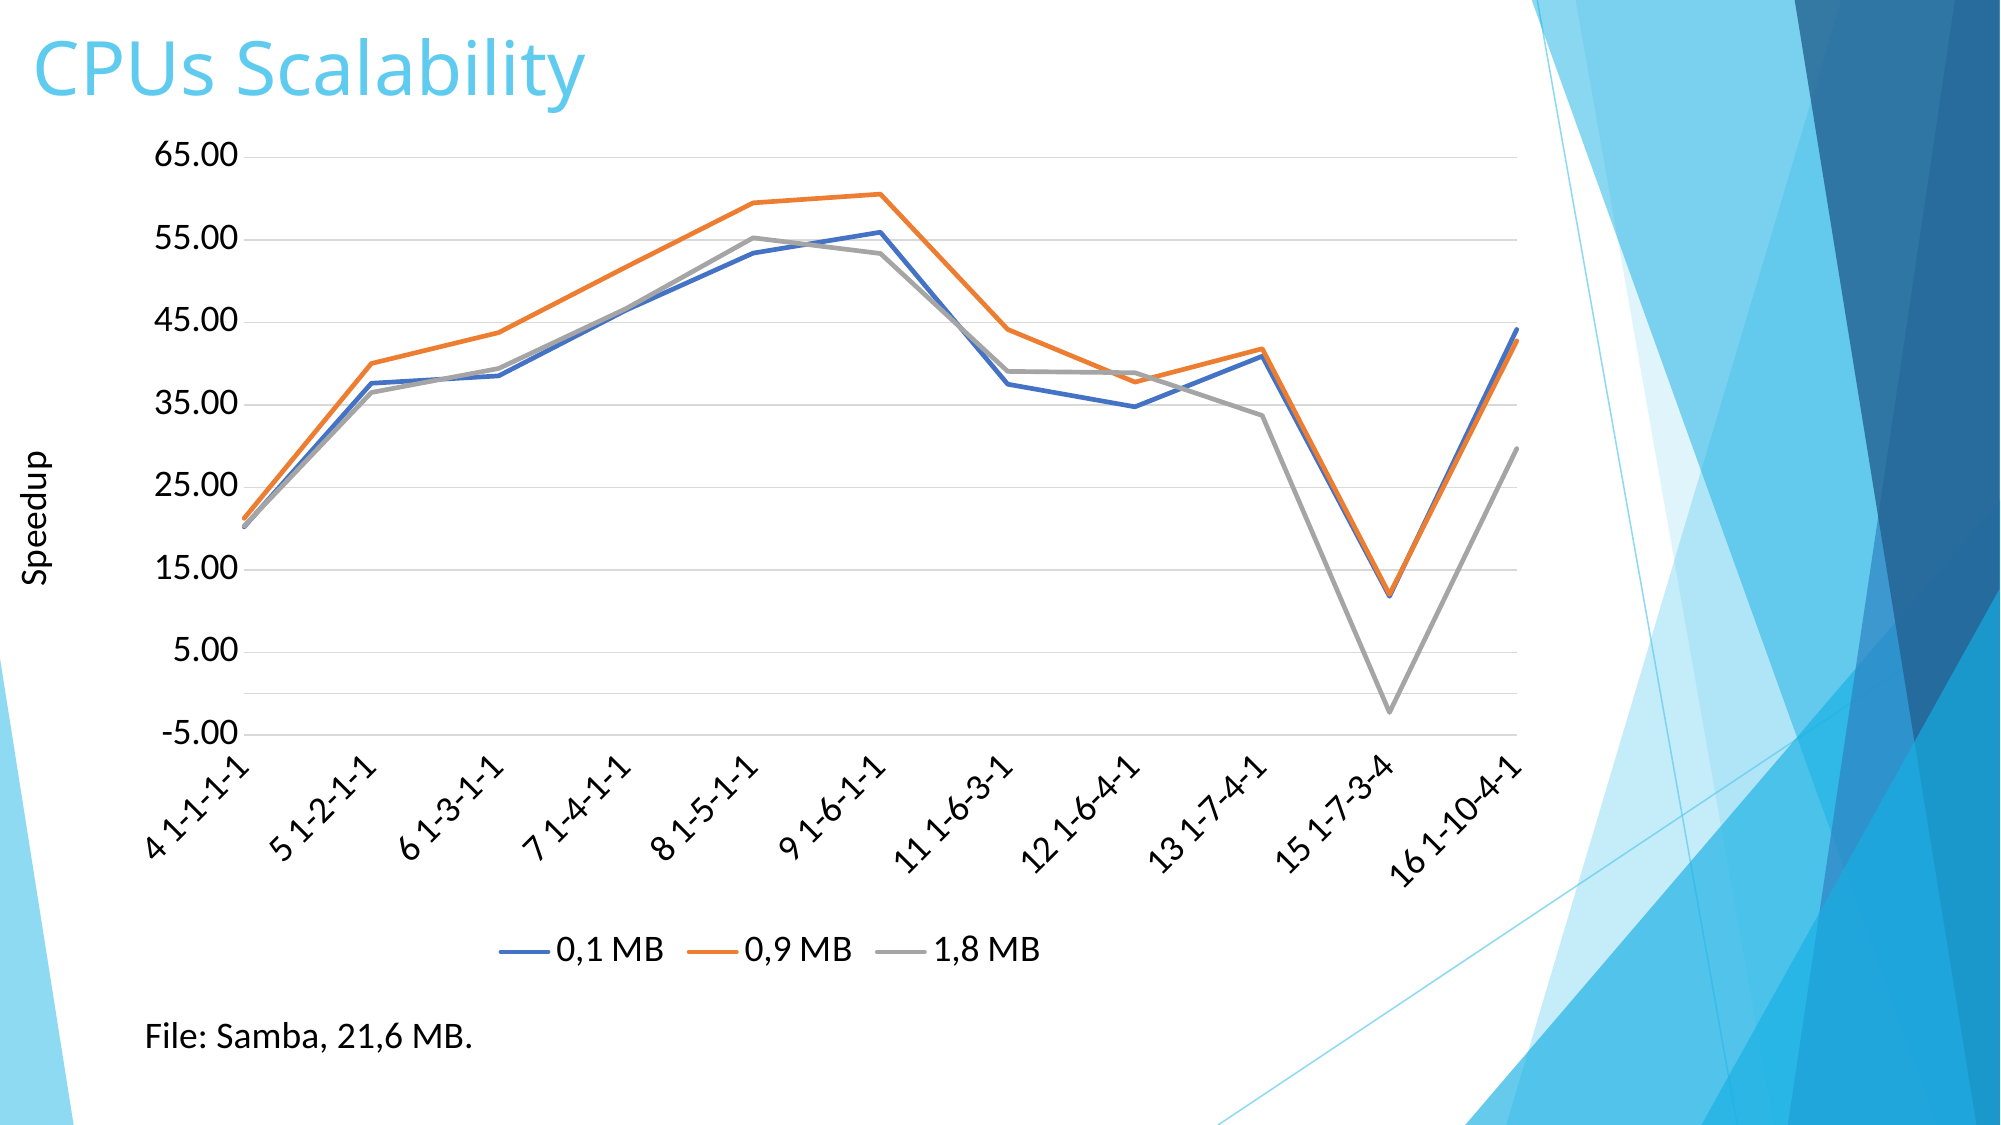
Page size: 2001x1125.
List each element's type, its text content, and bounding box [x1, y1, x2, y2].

text_box File: Samba, 21,6 MB. [129, 1003, 1079, 1064]
chart [0, 121, 1562, 979]
title CPUs Scalability [17, 13, 1429, 121]
